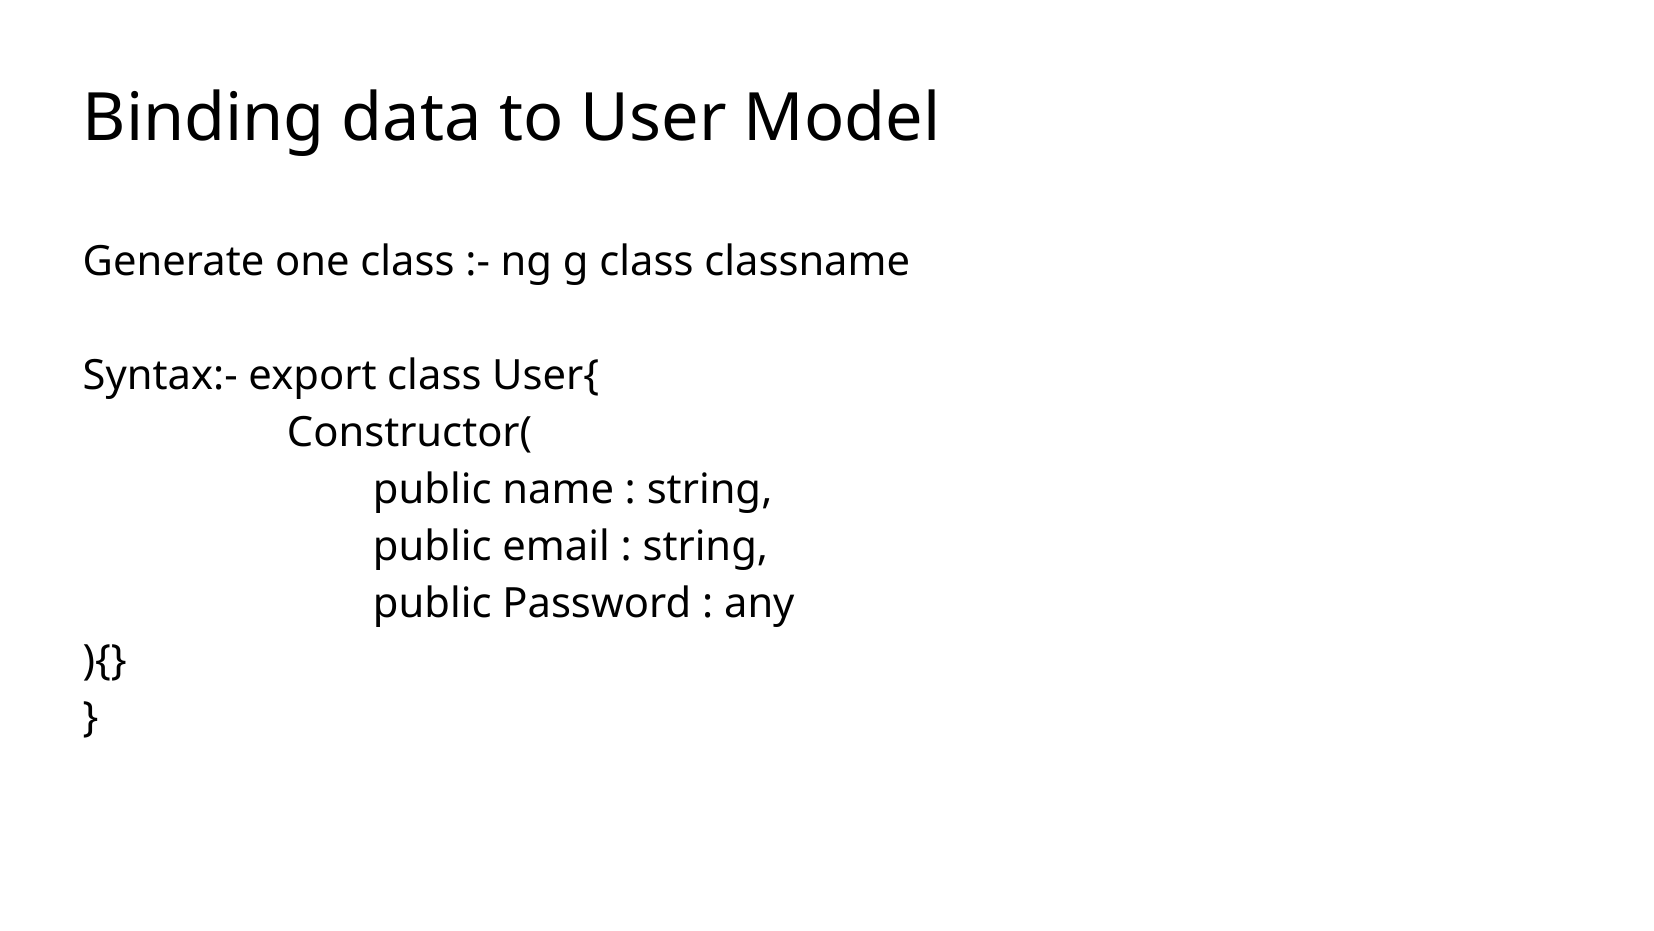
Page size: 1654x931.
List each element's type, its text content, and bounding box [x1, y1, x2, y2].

text_box Generate one class :- ng g class classname Syntax:- export class User{ Constructor( public name : string, public email : string, public Password : any ){} } [82, 217, 1571, 758]
title Binding data to User Model [82, 37, 1571, 193]
